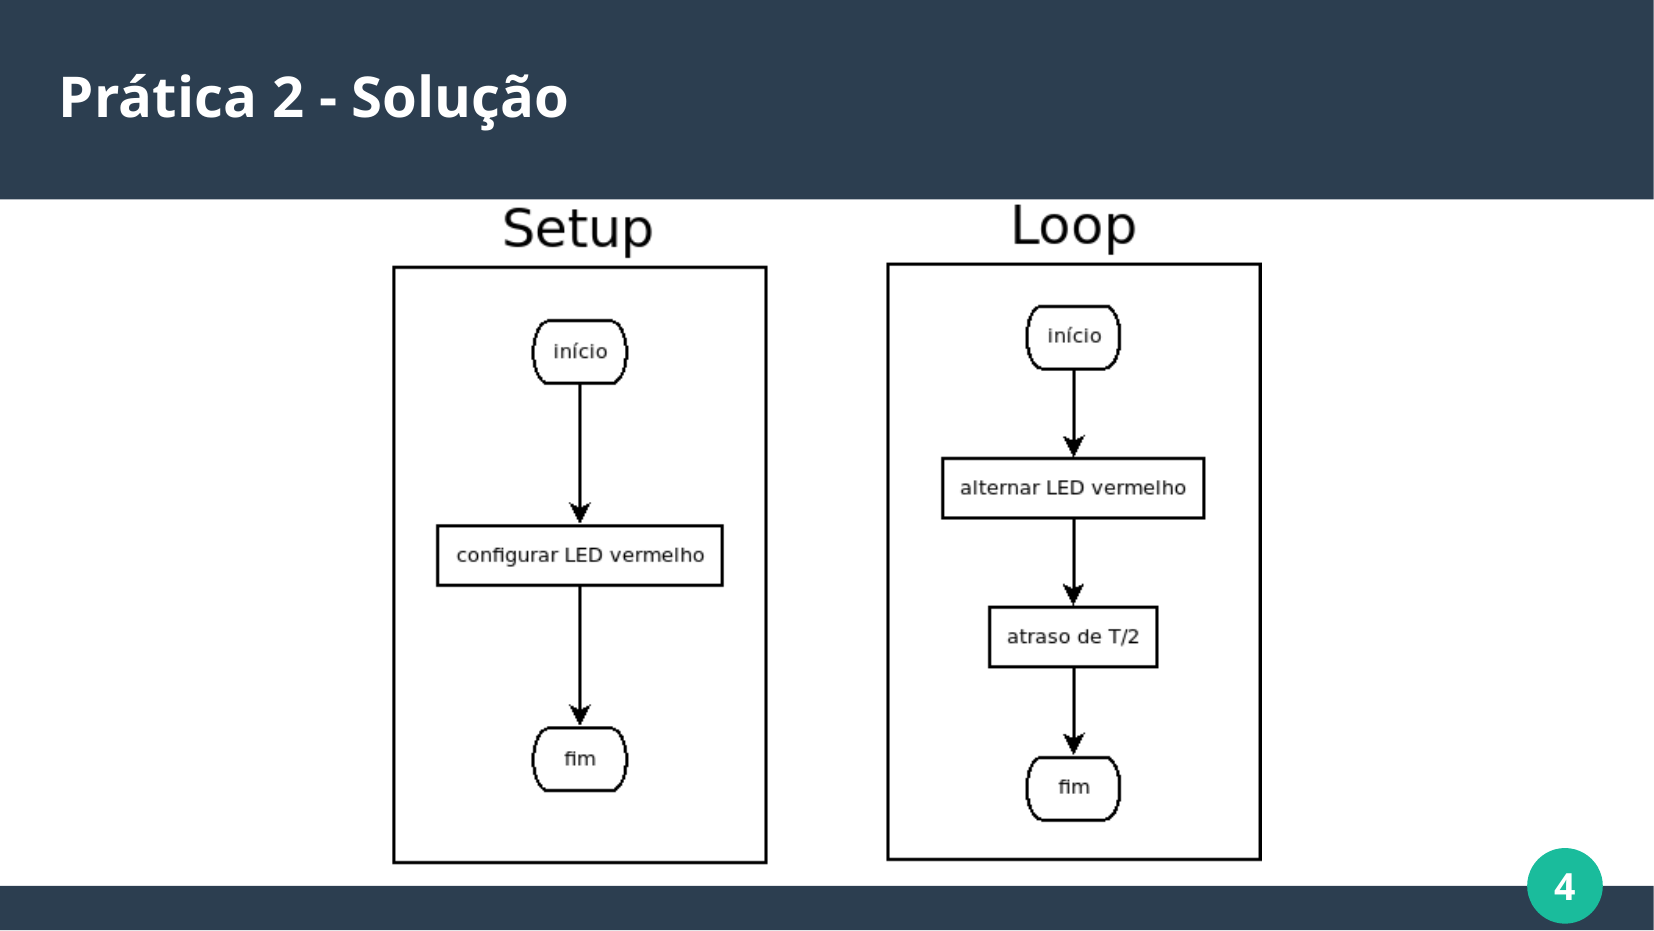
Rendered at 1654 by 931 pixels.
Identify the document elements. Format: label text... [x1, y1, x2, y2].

picture [391, 194, 1262, 866]
title Prática 2 - Solução [59, 37, 1595, 155]
